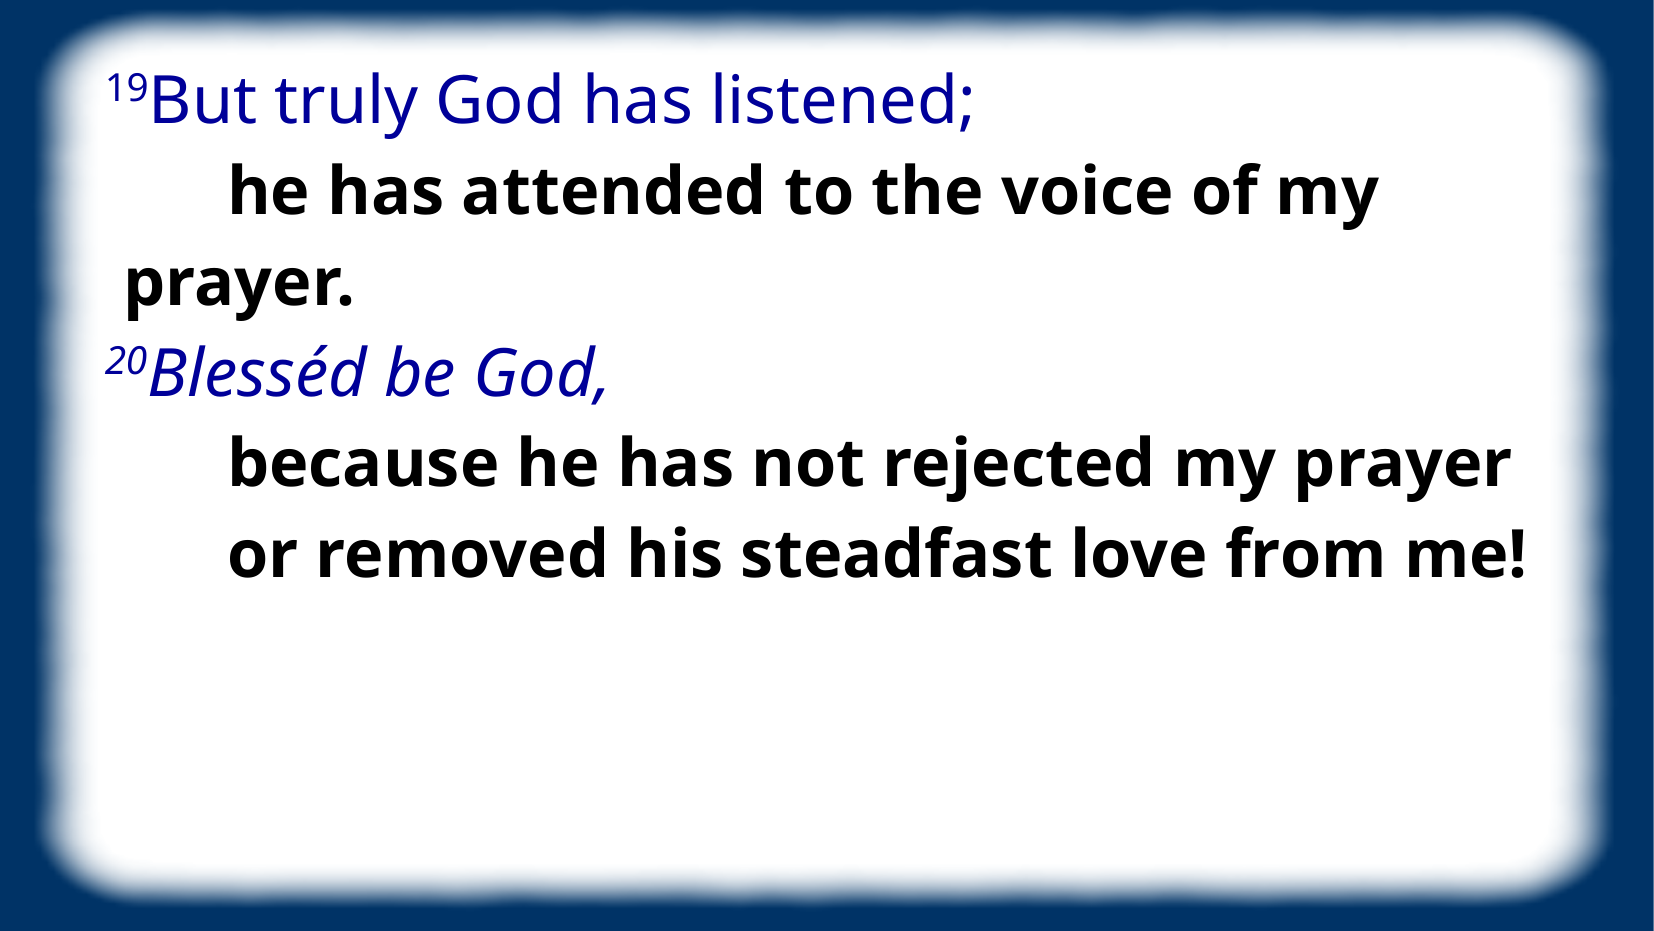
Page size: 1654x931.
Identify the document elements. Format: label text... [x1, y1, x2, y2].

text_box 19But truly God has listened; he has attended to the voice of my prayer. 20Blesséd be God, because he has not rejected my prayer or removed his steadfast love from me! [90, 45, 1576, 541]
picture [0, 0, 1654, 931]
